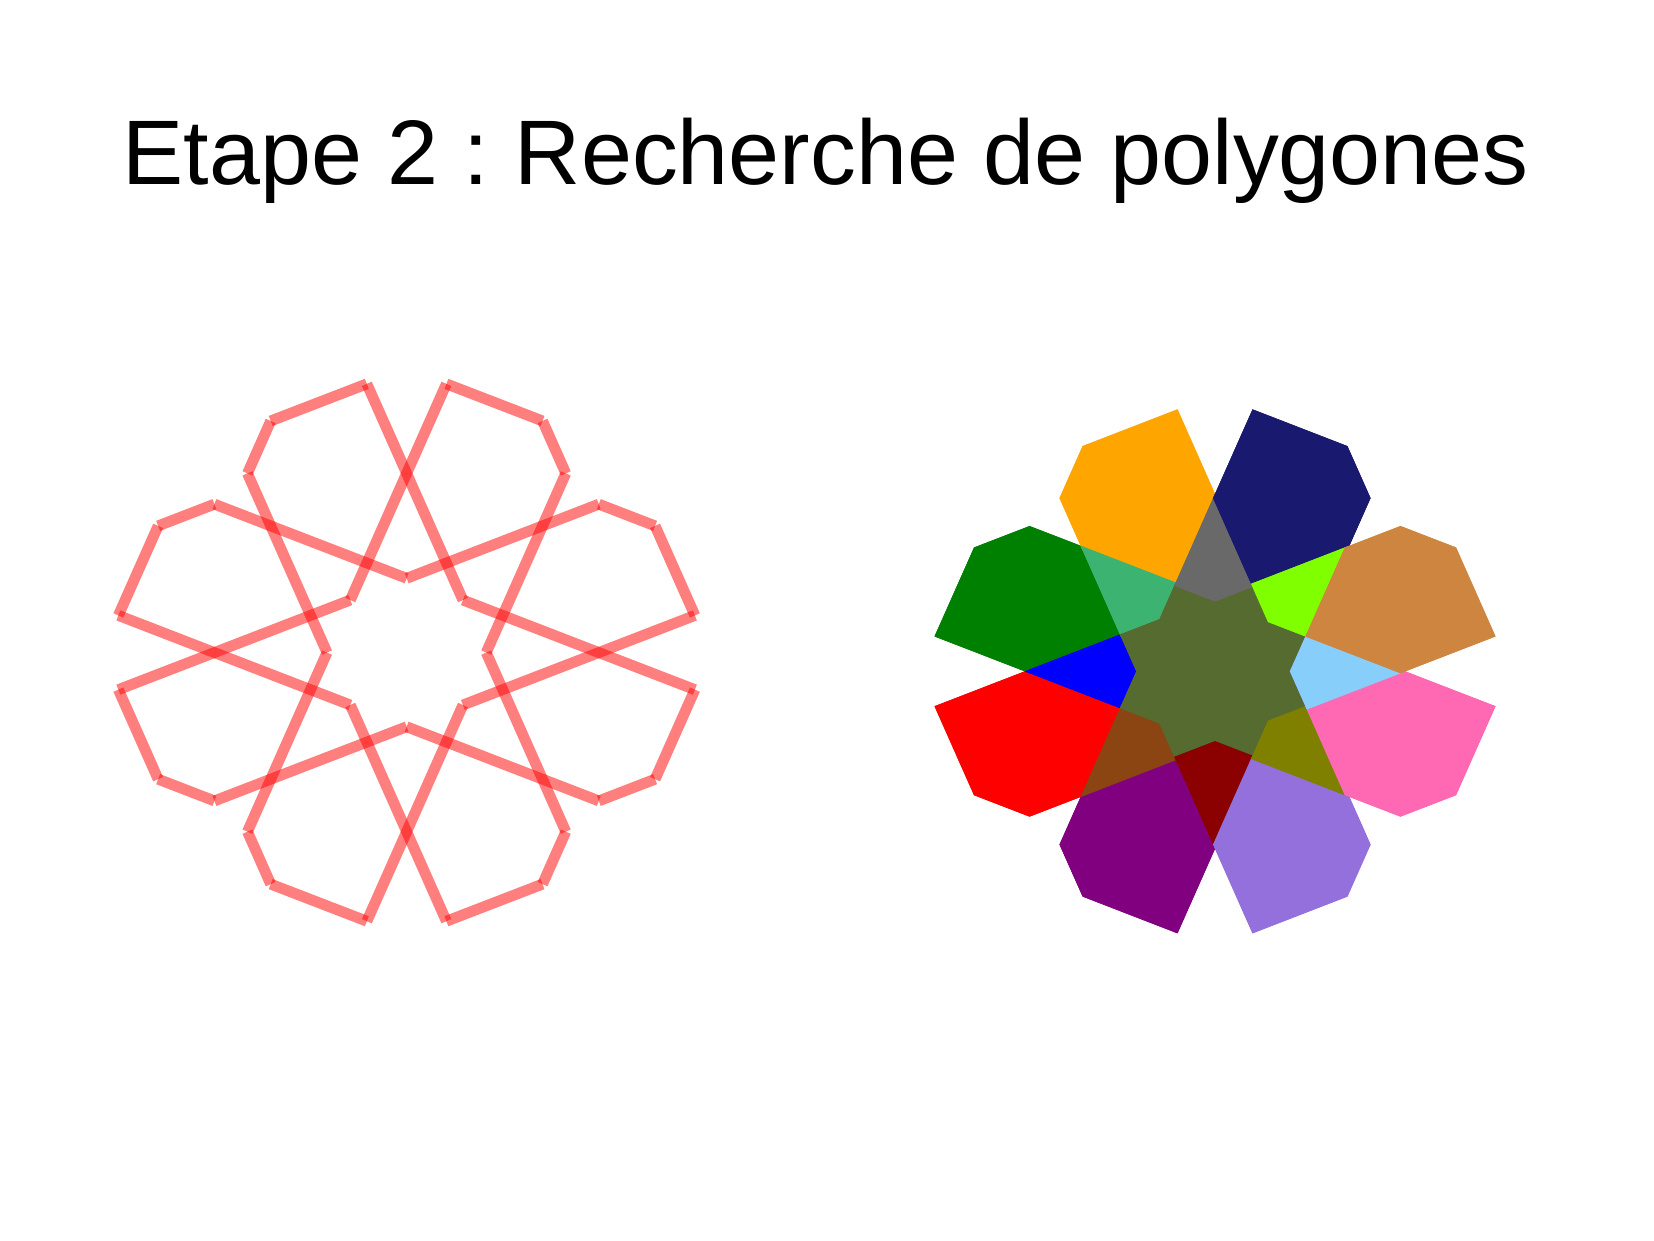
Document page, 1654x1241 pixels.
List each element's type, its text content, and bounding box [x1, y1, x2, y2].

title Etape 2 : Recherche de polygones [82, 49, 1571, 257]
picture [885, 345, 1546, 998]
picture [64, 315, 749, 991]
